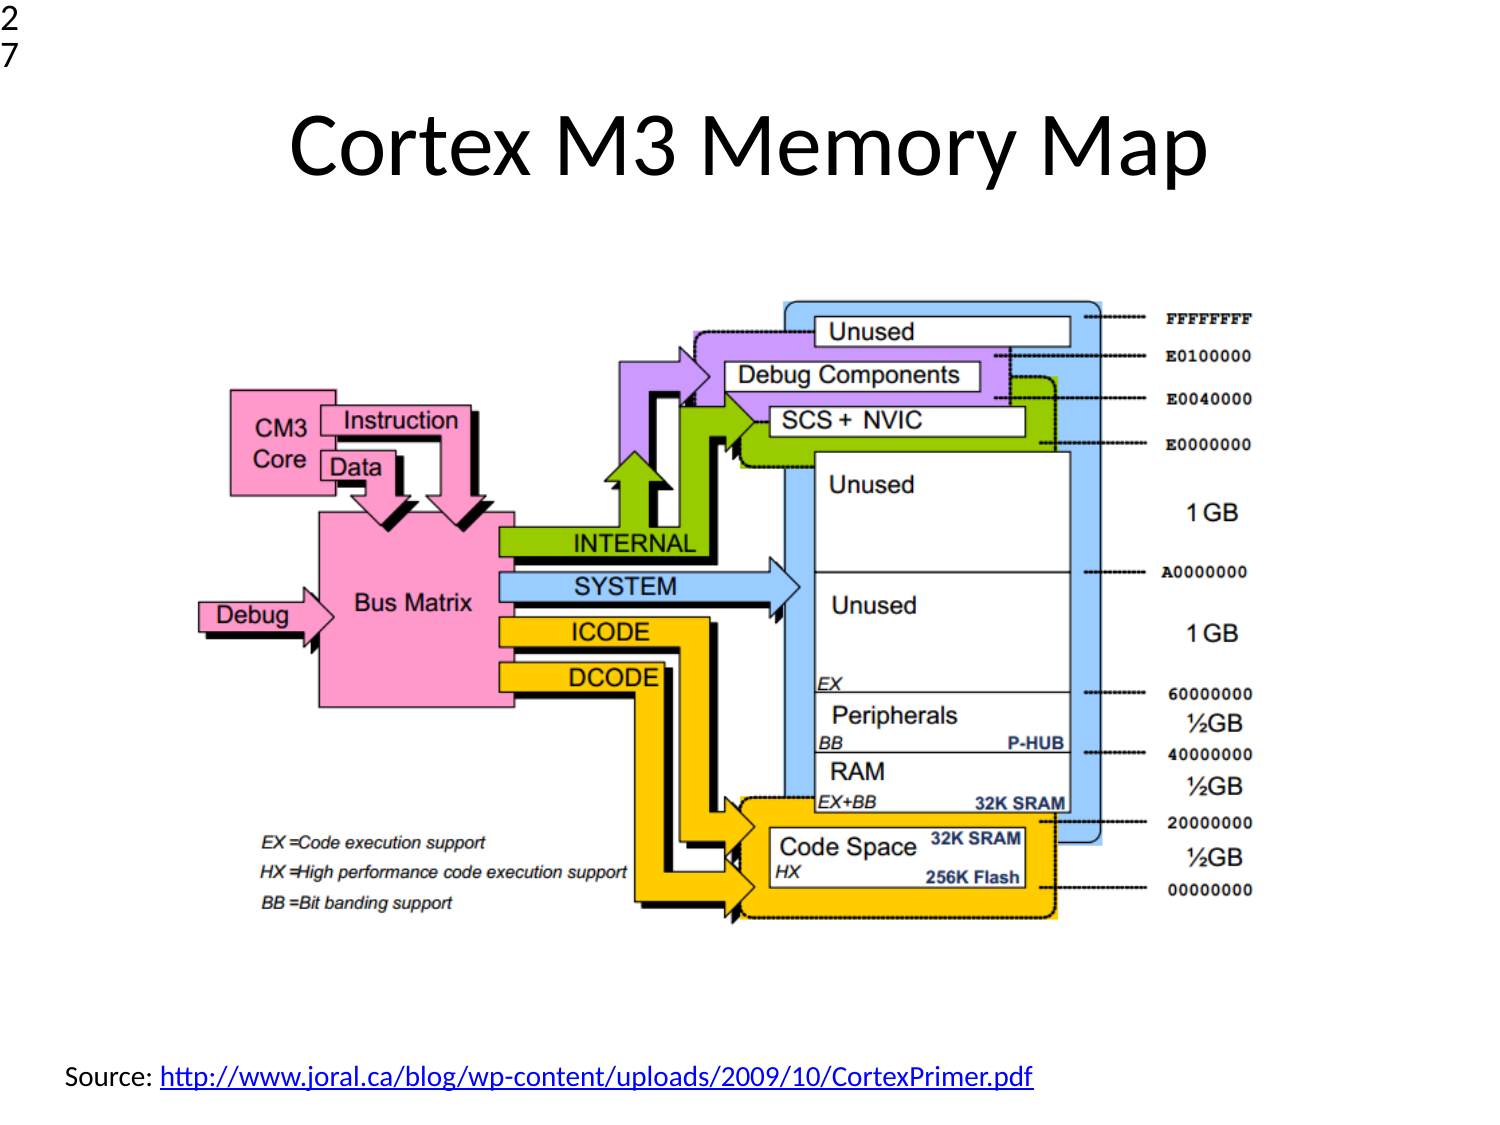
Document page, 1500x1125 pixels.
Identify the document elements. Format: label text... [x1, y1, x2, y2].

title Cortex M3 Memory Map [75, 45, 1425, 233]
picture [174, 249, 1285, 956]
text_box Source: http://www.joral.ca/blog/wp-content/uploads/2009/10/CortexPrimer.pdf [49, 1049, 1175, 1100]
